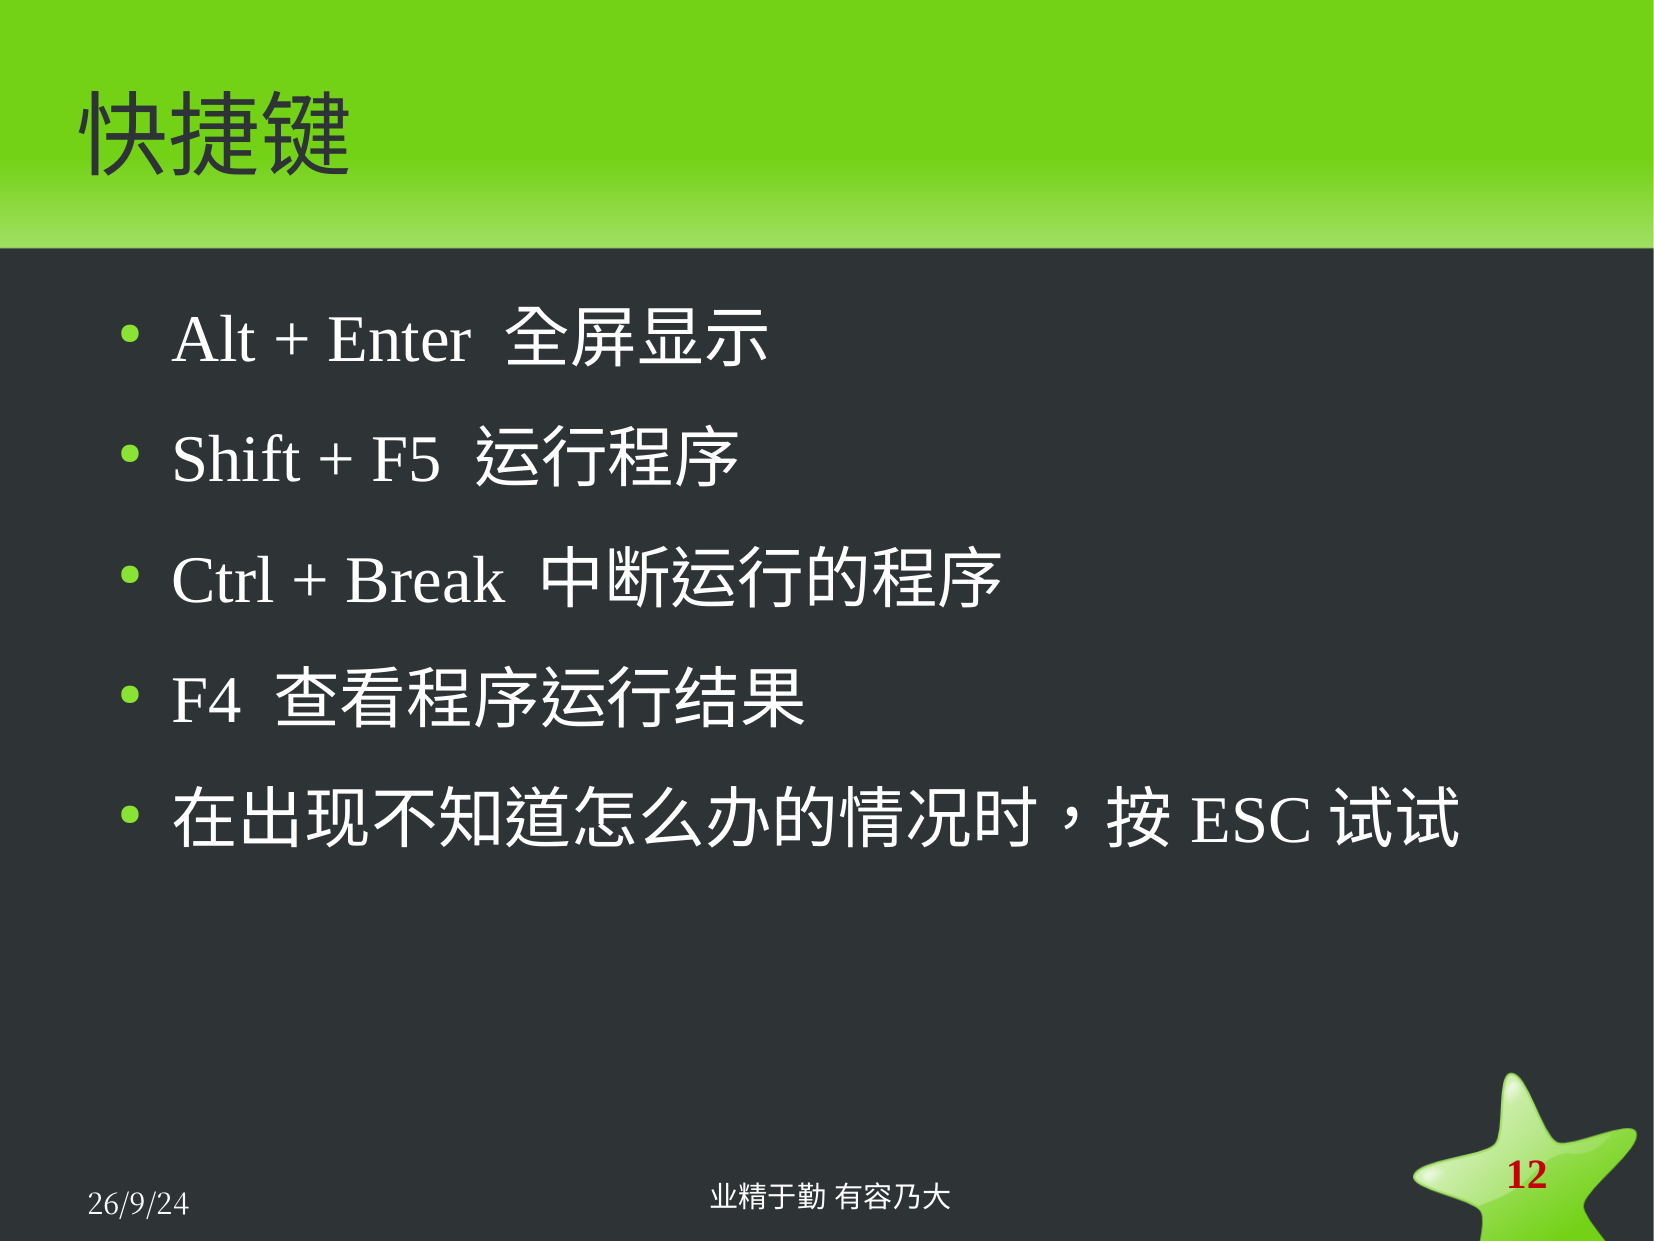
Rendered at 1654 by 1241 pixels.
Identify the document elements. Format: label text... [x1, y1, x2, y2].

picture [0, 0, 1654, 1241]
title 快捷键 [76, 29, 1565, 237]
list Alt + Enter 全屏显示 Shift + F5 运行程序 Ctrl + Break 中断运行的程序 F4 查看程序运行结果 在出现不知道怎么办的情况时，按ESC试试 [82, 290, 1571, 1109]
